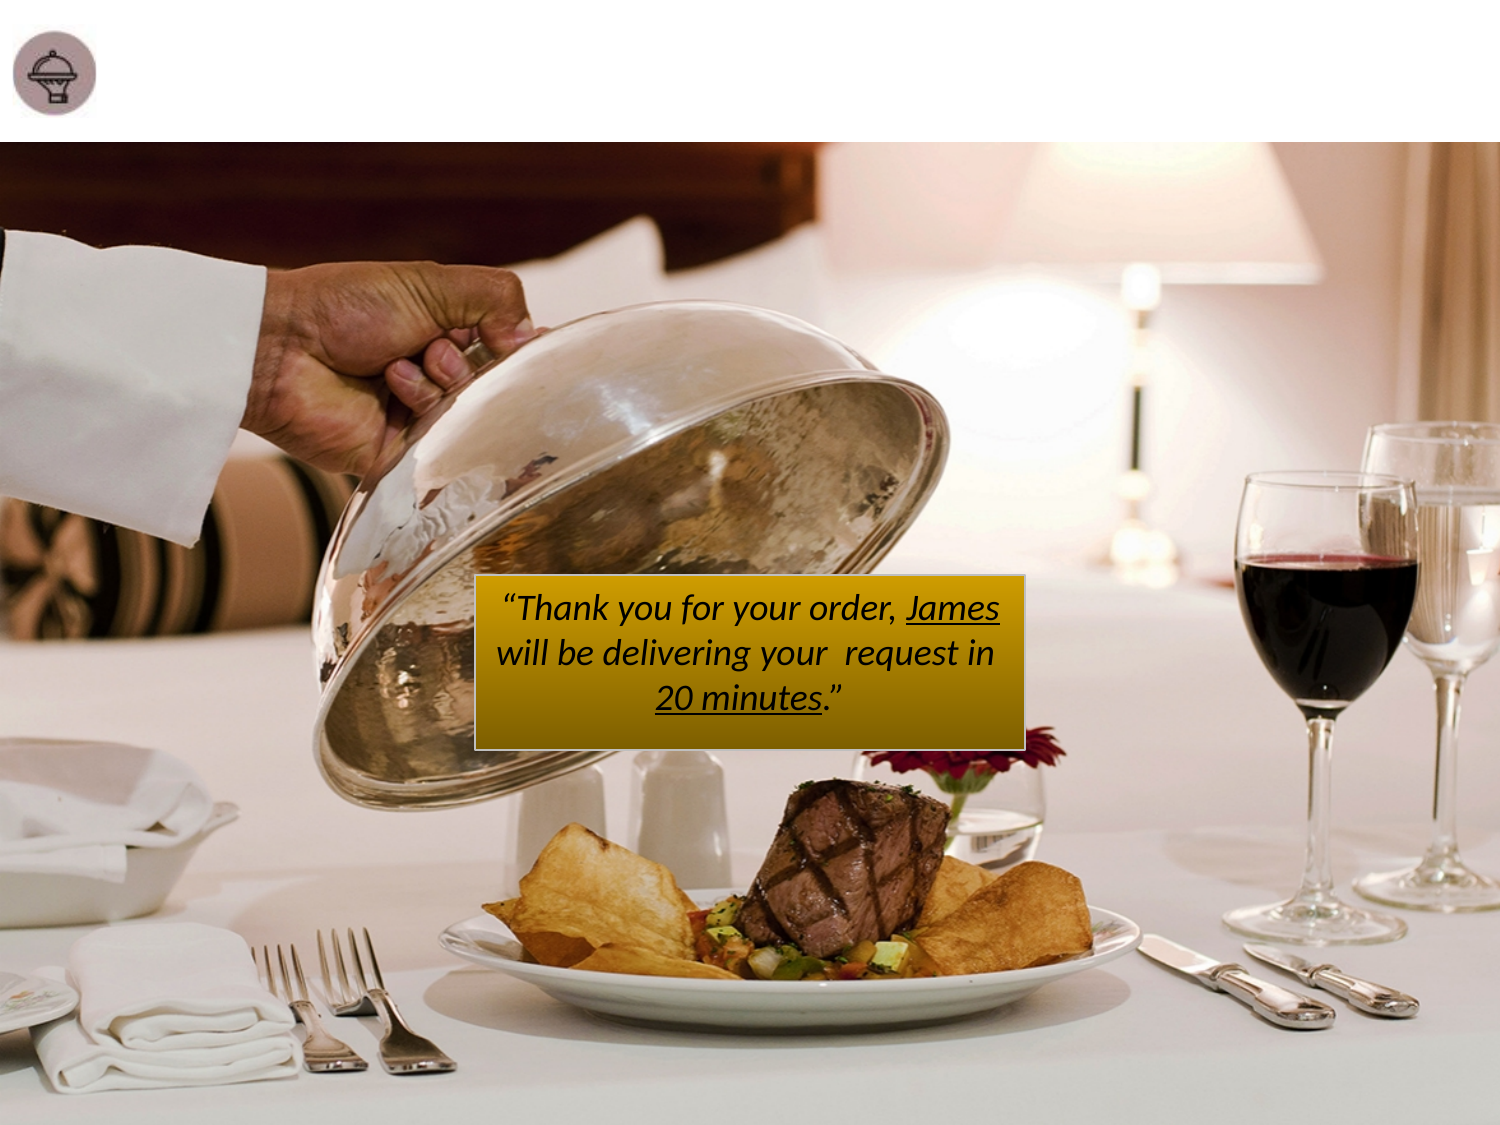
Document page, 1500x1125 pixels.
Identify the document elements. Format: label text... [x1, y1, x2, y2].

picture [12, 24, 97, 118]
text_box “Thank you for your order, James will be delivering your request in 20 minutes.” [474, 575, 1025, 750]
picture [0, 142, 1500, 1125]
